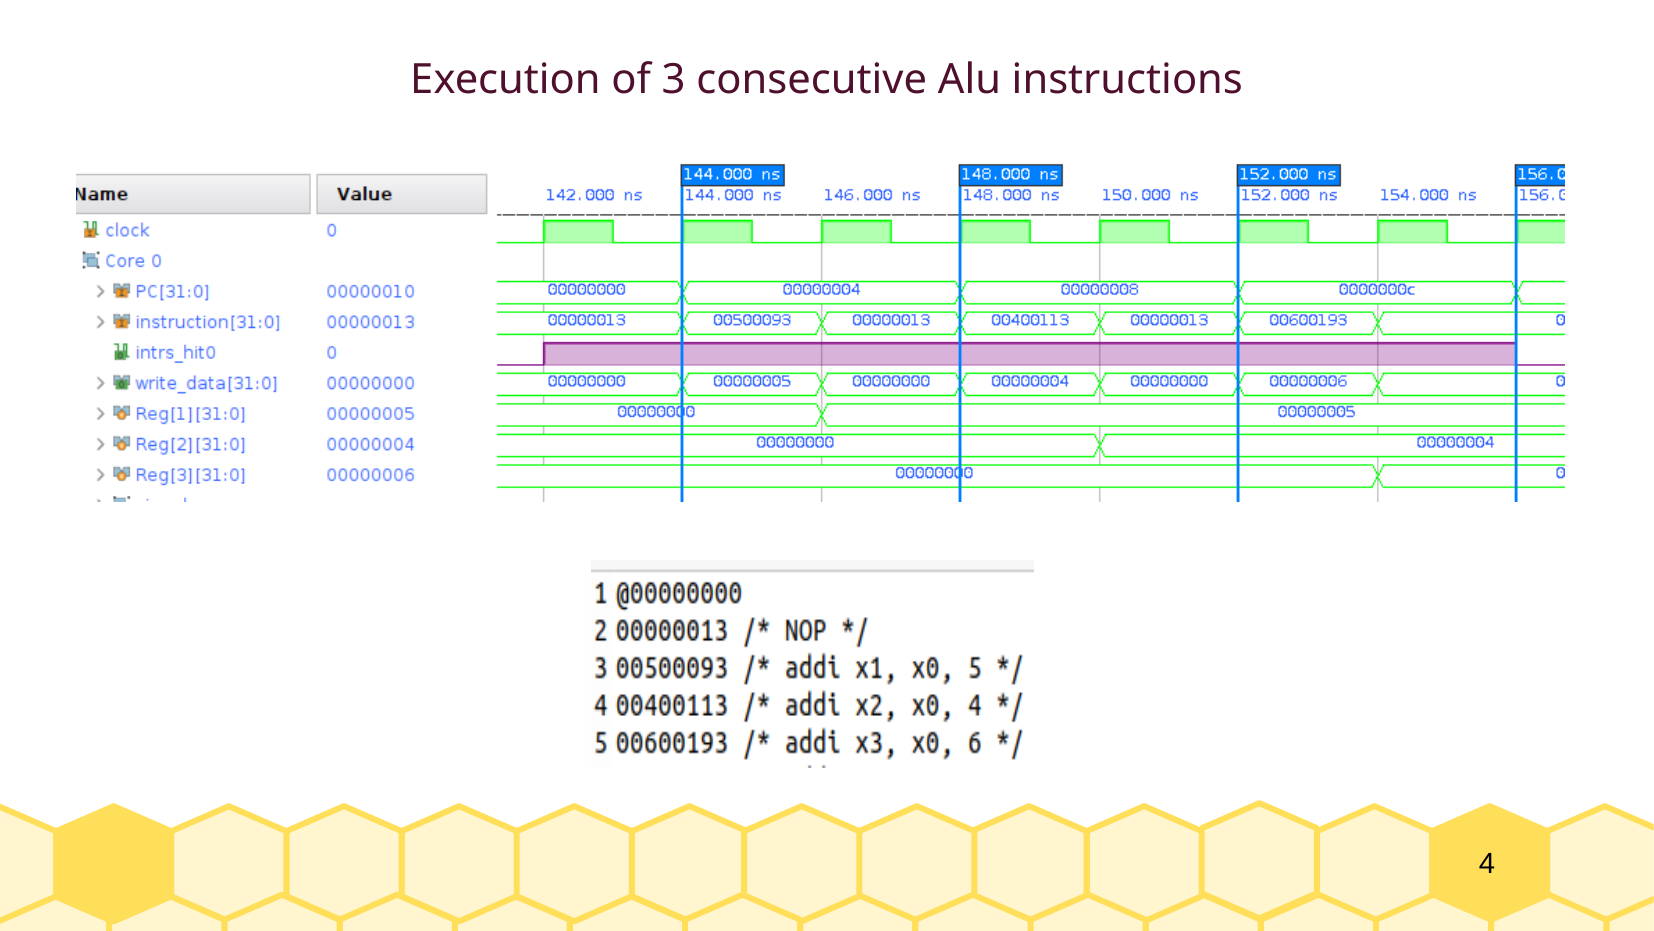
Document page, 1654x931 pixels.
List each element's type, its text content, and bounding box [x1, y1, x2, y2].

picture [76, 156, 1565, 502]
picture [591, 560, 1034, 768]
title Execution of 3 consecutive Alu instructions [82, 37, 1571, 119]
